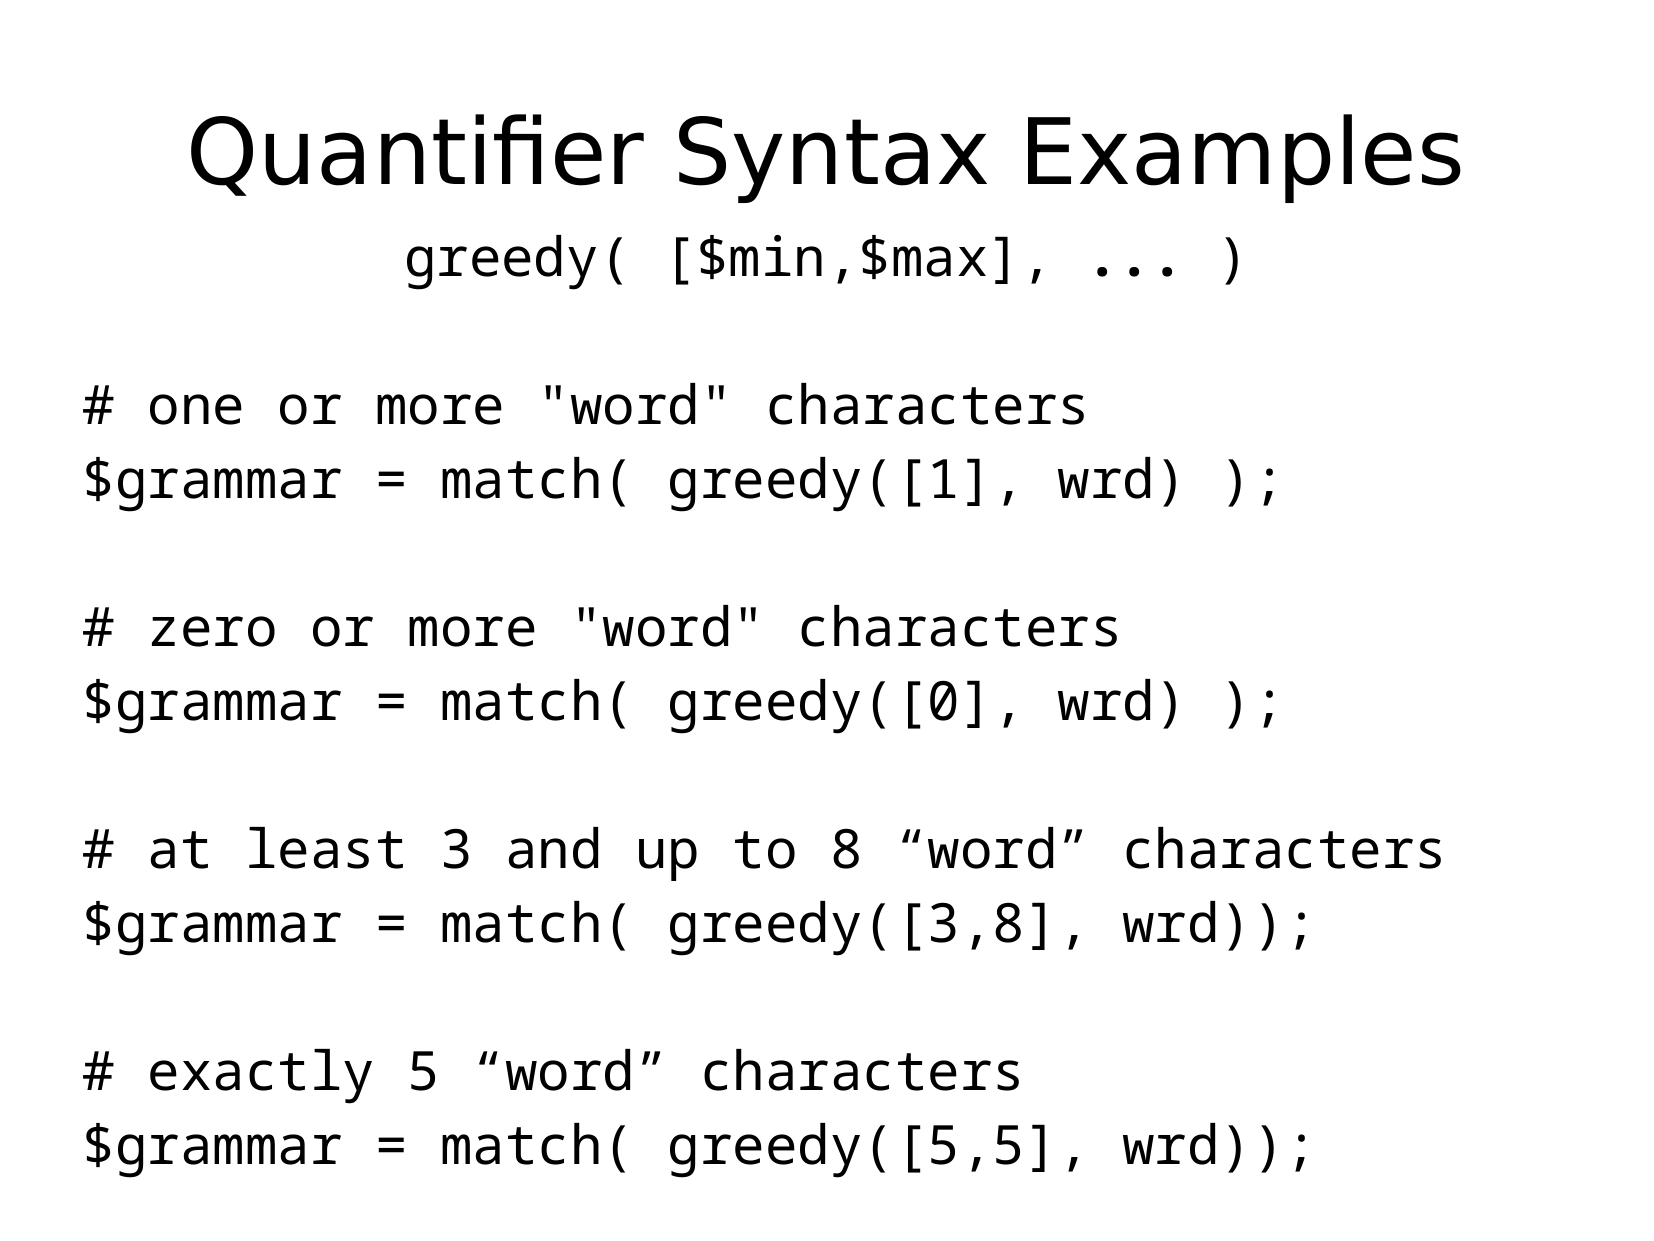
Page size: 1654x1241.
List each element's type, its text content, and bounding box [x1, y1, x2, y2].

subtitle greedy( [$min,$max], ... ) # one or more "word" characters $grammar = match( greedy([1], wrd) ); # zero or more "word" characters $grammar = match( greedy([0], wrd) ); # at least 3 and up to 8 “word” characters $grammar = match( greedy([3,8], wrd)); # exactly 5 “word” characters $grammar = match( greedy([5,5], wrd)); [82, 289, 1571, 1110]
title Quantifier Syntax Examples [82, 49, 1571, 257]
